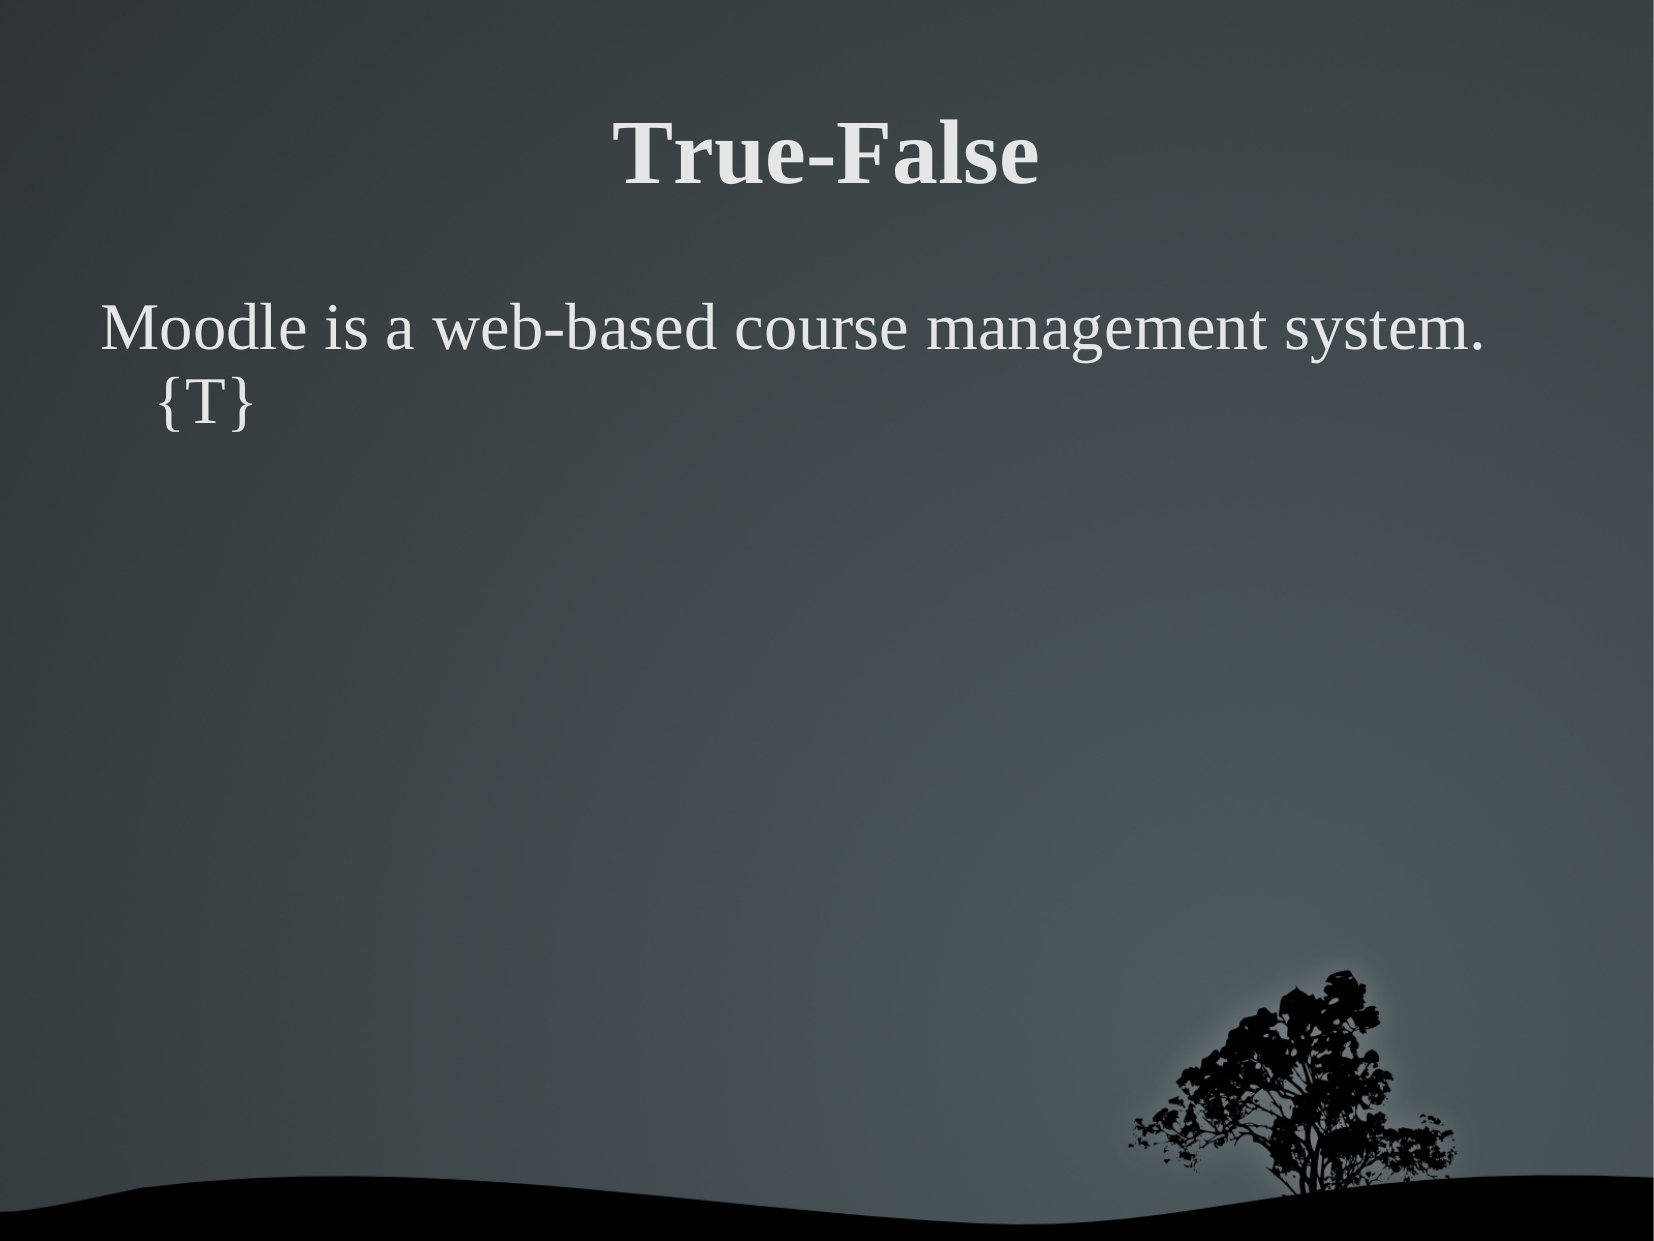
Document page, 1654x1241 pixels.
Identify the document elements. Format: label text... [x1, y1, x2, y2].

list Moodle is a web-based course management system. {T} [82, 290, 1571, 1094]
title True-False [82, 56, 1571, 250]
picture [0, 0, 1654, 1241]
